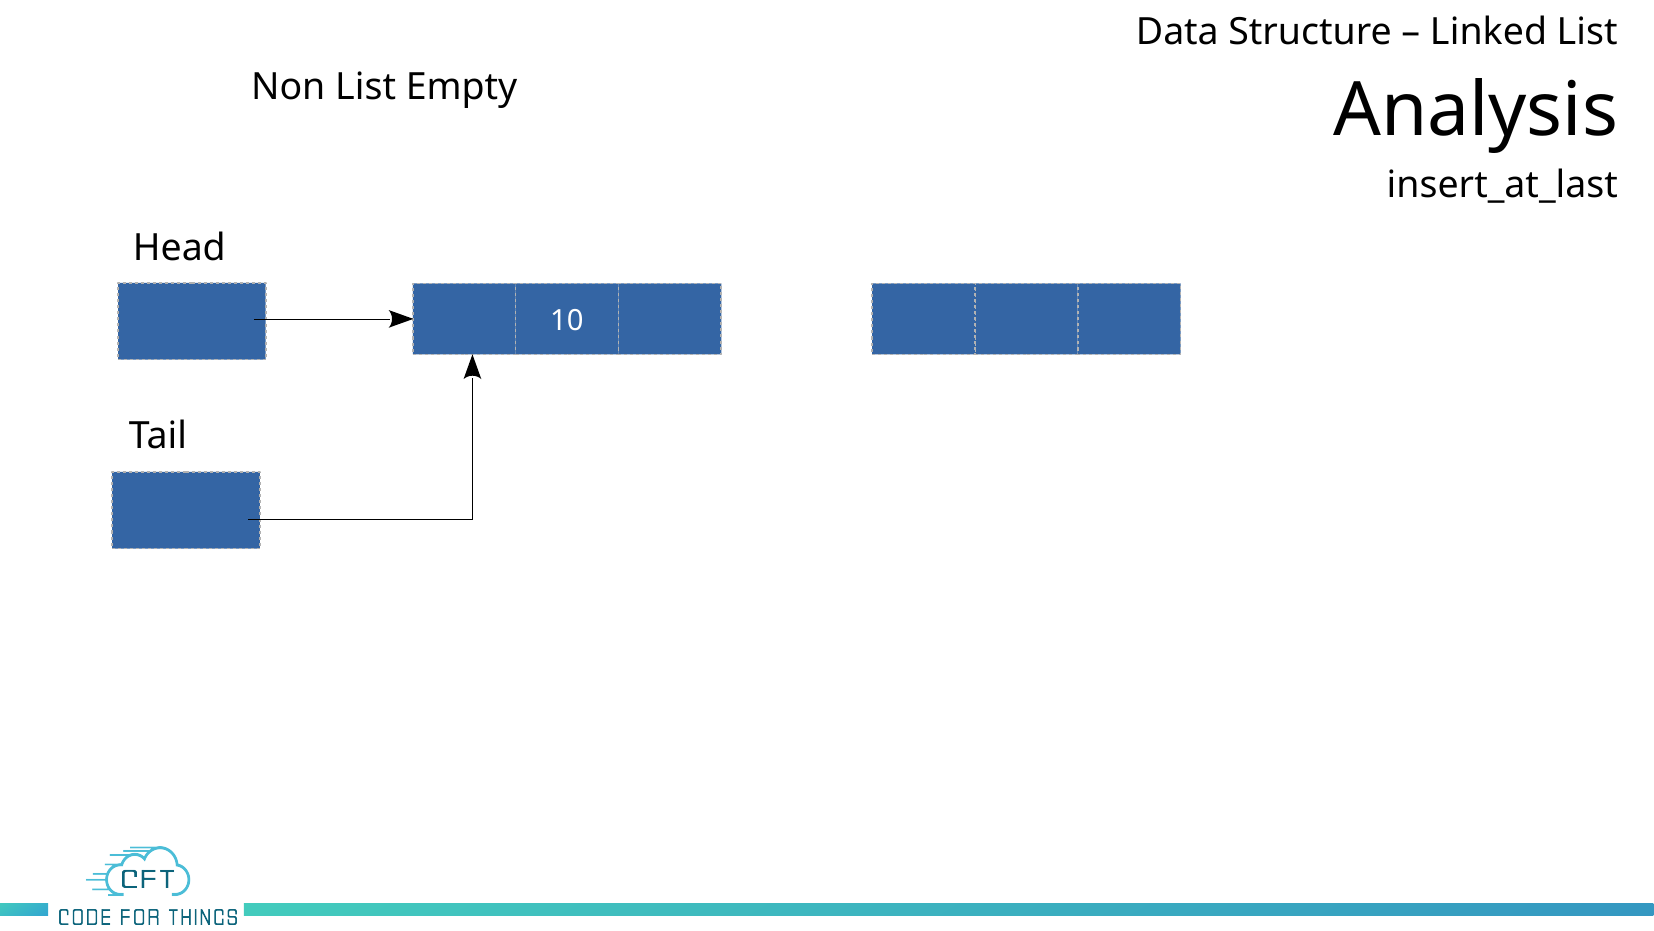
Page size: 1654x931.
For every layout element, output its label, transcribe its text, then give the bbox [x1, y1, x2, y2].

text_box Non List Empty [236, 52, 662, 119]
title Data Structure – Linked List Analysis insert_at_last [1099, 0, 1619, 216]
text_box [618, 283, 722, 355]
text_box [412, 283, 516, 355]
text_box [112, 471, 260, 549]
text_box [872, 283, 1181, 355]
text_box 10 [516, 283, 618, 355]
text_box [118, 293, 266, 360]
text_box Head [118, 212, 285, 293]
picture [59, 846, 237, 925]
text_box Tail [114, 401, 237, 468]
